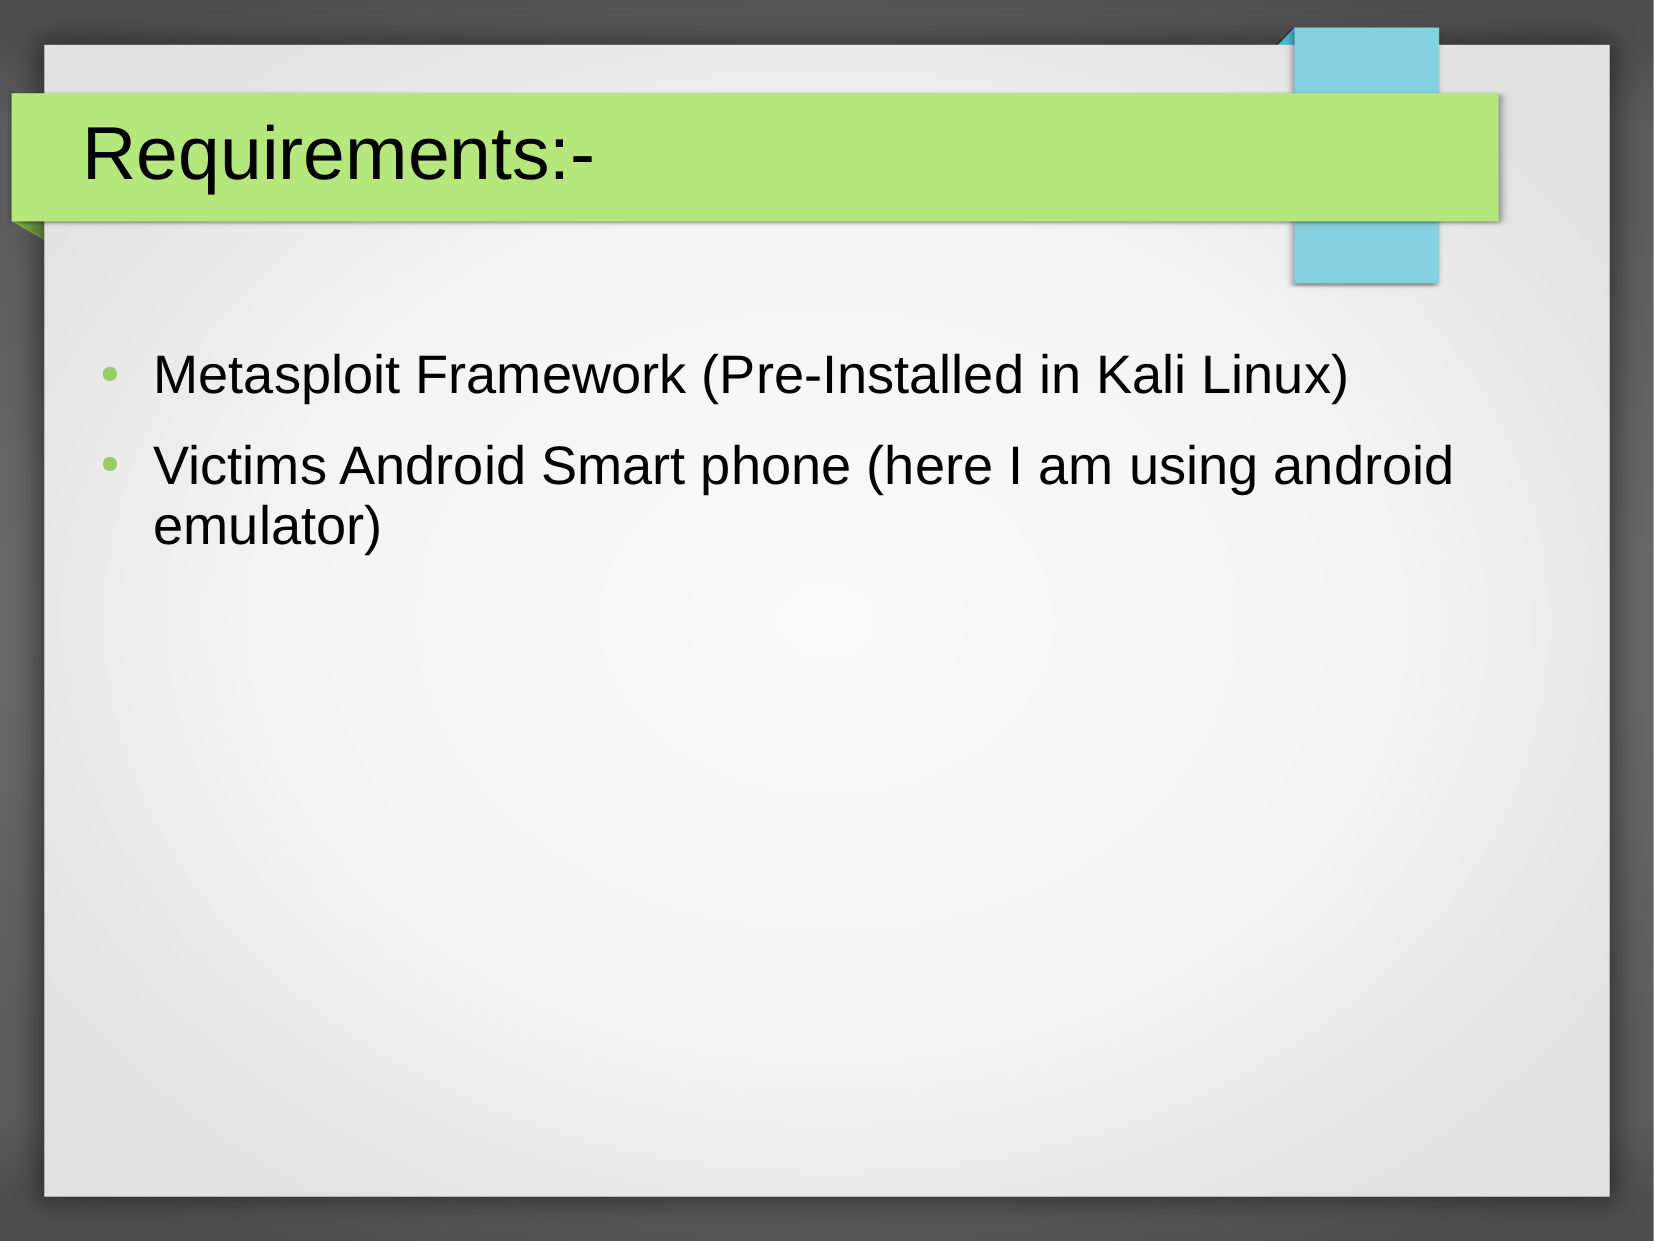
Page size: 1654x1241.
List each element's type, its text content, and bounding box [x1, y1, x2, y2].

list Metasploit Framework (Pre-Installed in Kali Linux) Victims Android Smart phone (here I am using android emulator) [82, 345, 1571, 1065]
title Requirements:- [82, 94, 1264, 213]
picture [0, 0, 1654, 1241]
